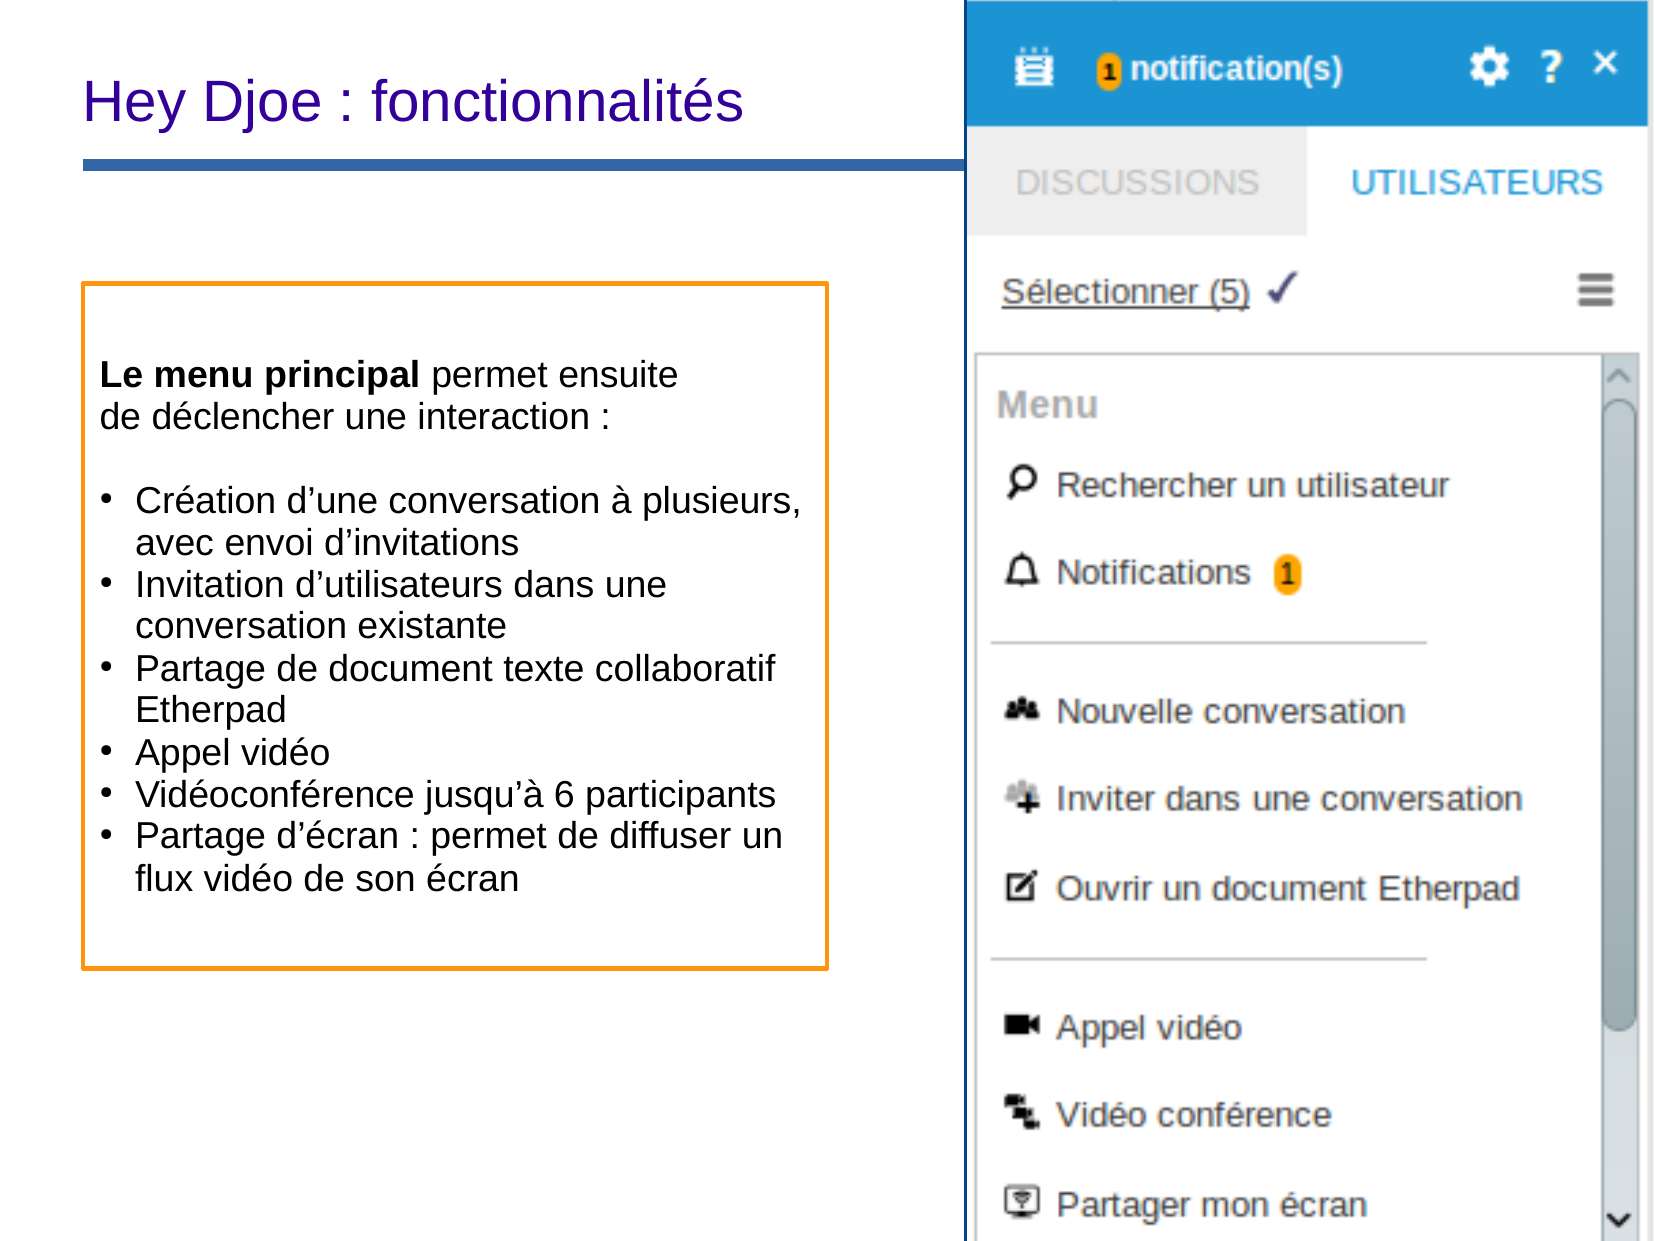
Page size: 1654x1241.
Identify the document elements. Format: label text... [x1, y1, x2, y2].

text_box Le menu principal permet ensuite de déclencher une interaction : Création d’une conversation à plusieurs, avec envoi d’invitations Invitation d’utilisateurs dans une conversation existante Partage de document texte collaboratif Etherpad Appel vidéo Vidéoconférence jusqu’à 6 participants Partage d’écran : permet de diffuser un flux vidéo de son écran [82, 283, 827, 969]
title Hey Djoe : fonctionnalités [82, 49, 964, 154]
picture [967, 0, 1654, 1241]
